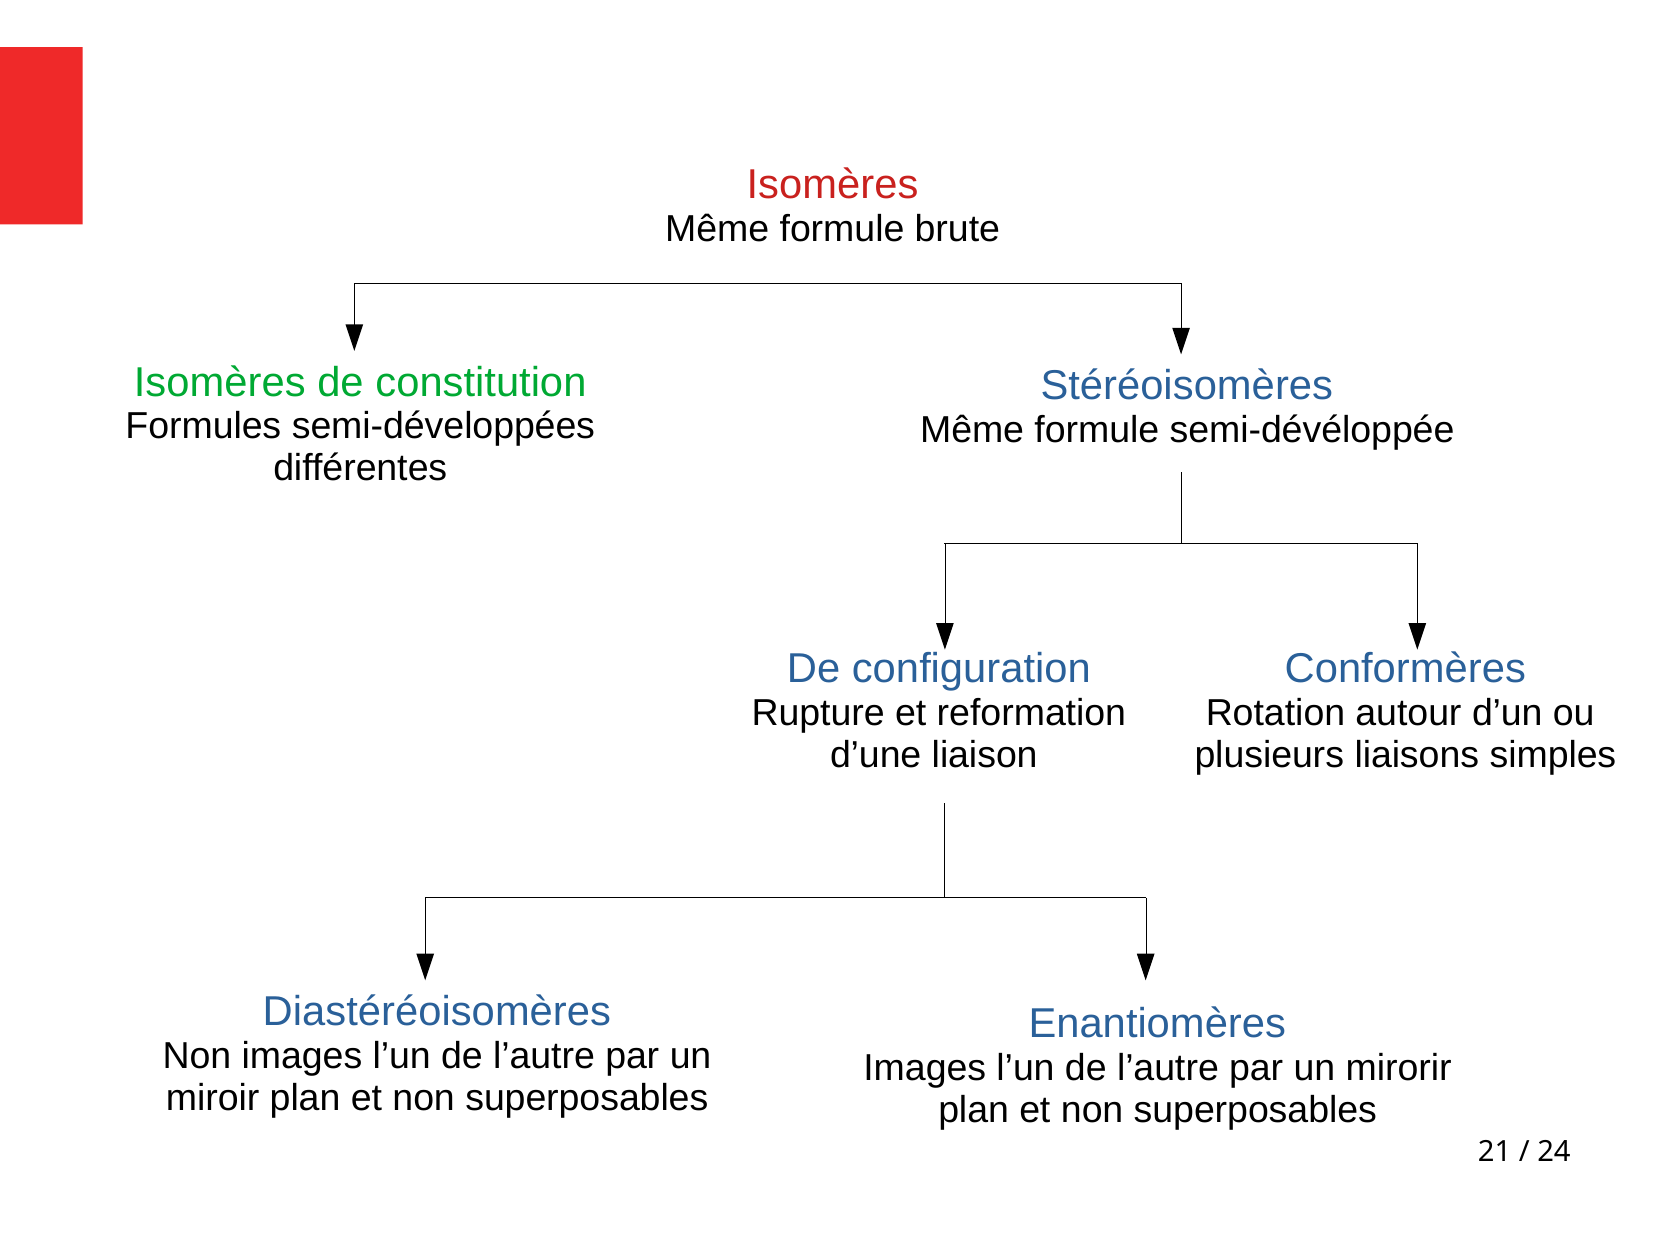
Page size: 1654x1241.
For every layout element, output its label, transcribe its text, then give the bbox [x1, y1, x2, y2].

text_box De configuration Rupture et reformation d’une liaison [708, 637, 1170, 784]
text_box Isomères de constitution Formules semi-développées différentes [106, 350, 615, 497]
text_box Isomères Même formule brute [625, 153, 1040, 257]
text_box Conformères Rotation autour d’un ou plusieurs liaisons simples [1169, 637, 1642, 821]
text_box Stéréoisomères Même formule semi-dévéloppée [862, 354, 1512, 458]
text_box Diastéréoisomères Non images l’un de l’autre par un miroir plan et non superposables [129, 980, 745, 1168]
text_box Enantiomères Images l’un de l’autre par un mirorir plan et non superposables [844, 992, 1471, 1217]
